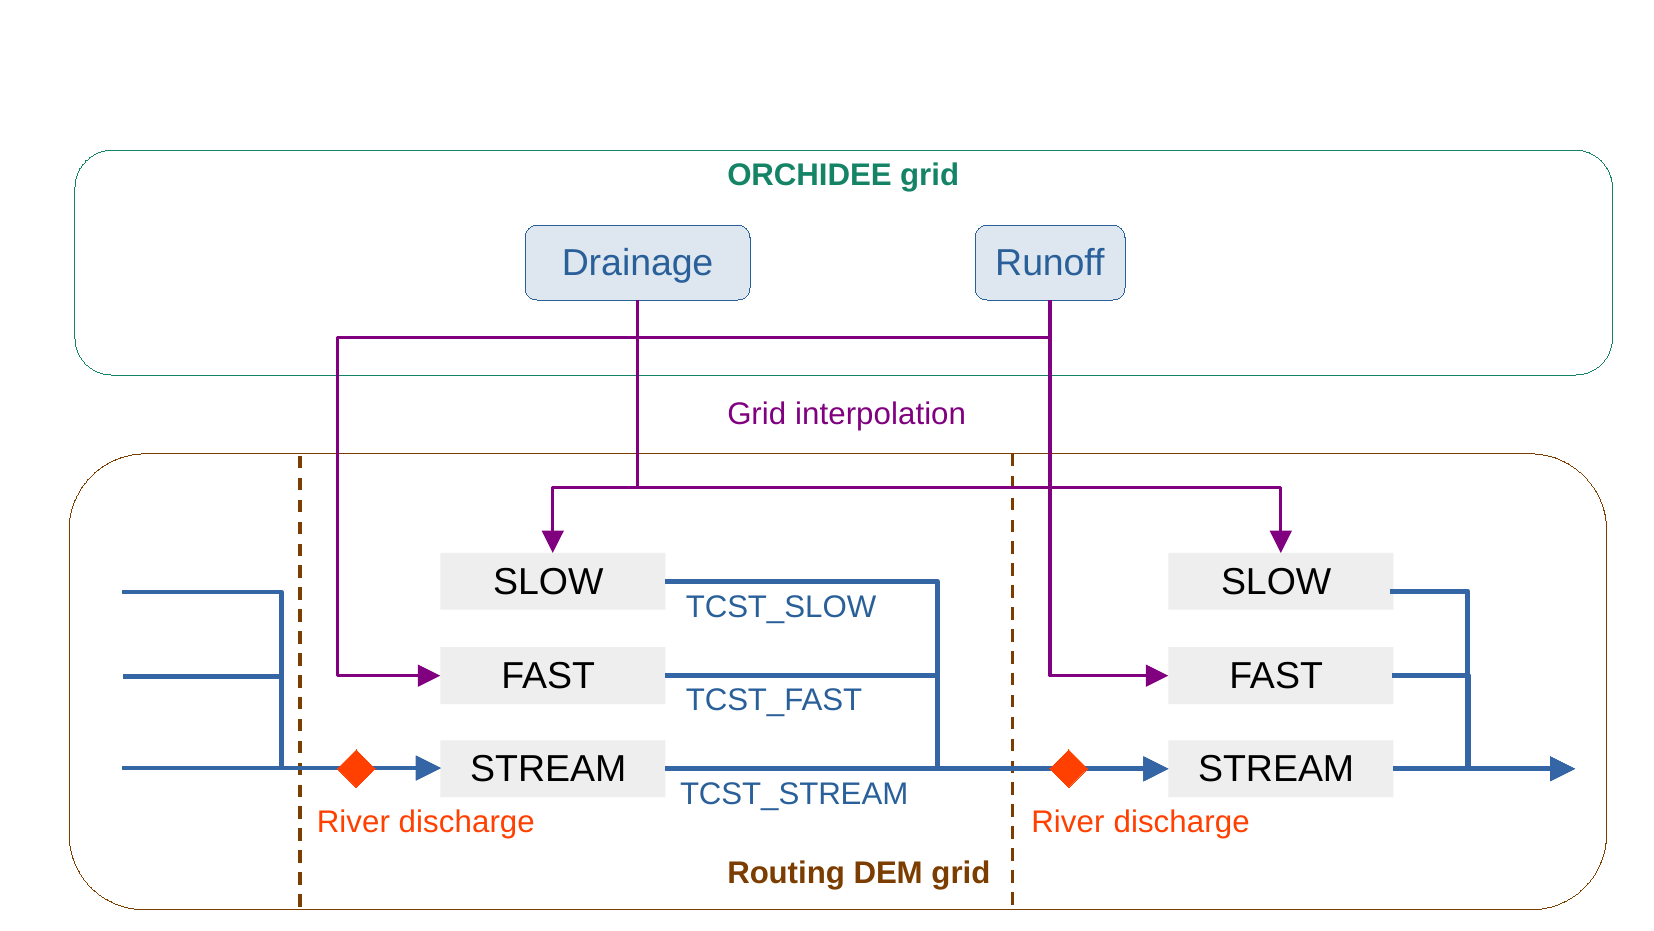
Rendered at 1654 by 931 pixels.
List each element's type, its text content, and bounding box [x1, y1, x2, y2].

text_box River discharge [302, 797, 565, 847]
text_box [339, 339, 636, 376]
text_box Grid interpolation [712, 388, 1088, 439]
text_box TCST_FAST [671, 674, 934, 746]
text_box TCST_SLOW [671, 582, 934, 653]
text_box River discharge [1016, 797, 1280, 847]
text_box [69, 453, 1607, 910]
text_box TCST_STREAM [665, 768, 928, 840]
text_box [74, 150, 1613, 376]
text_box [639, 339, 1048, 376]
text_box Routing DEM grid [712, 847, 1088, 931]
text_box [639, 453, 1048, 486]
text_box ORCHIDEE grid [712, 150, 1088, 235]
